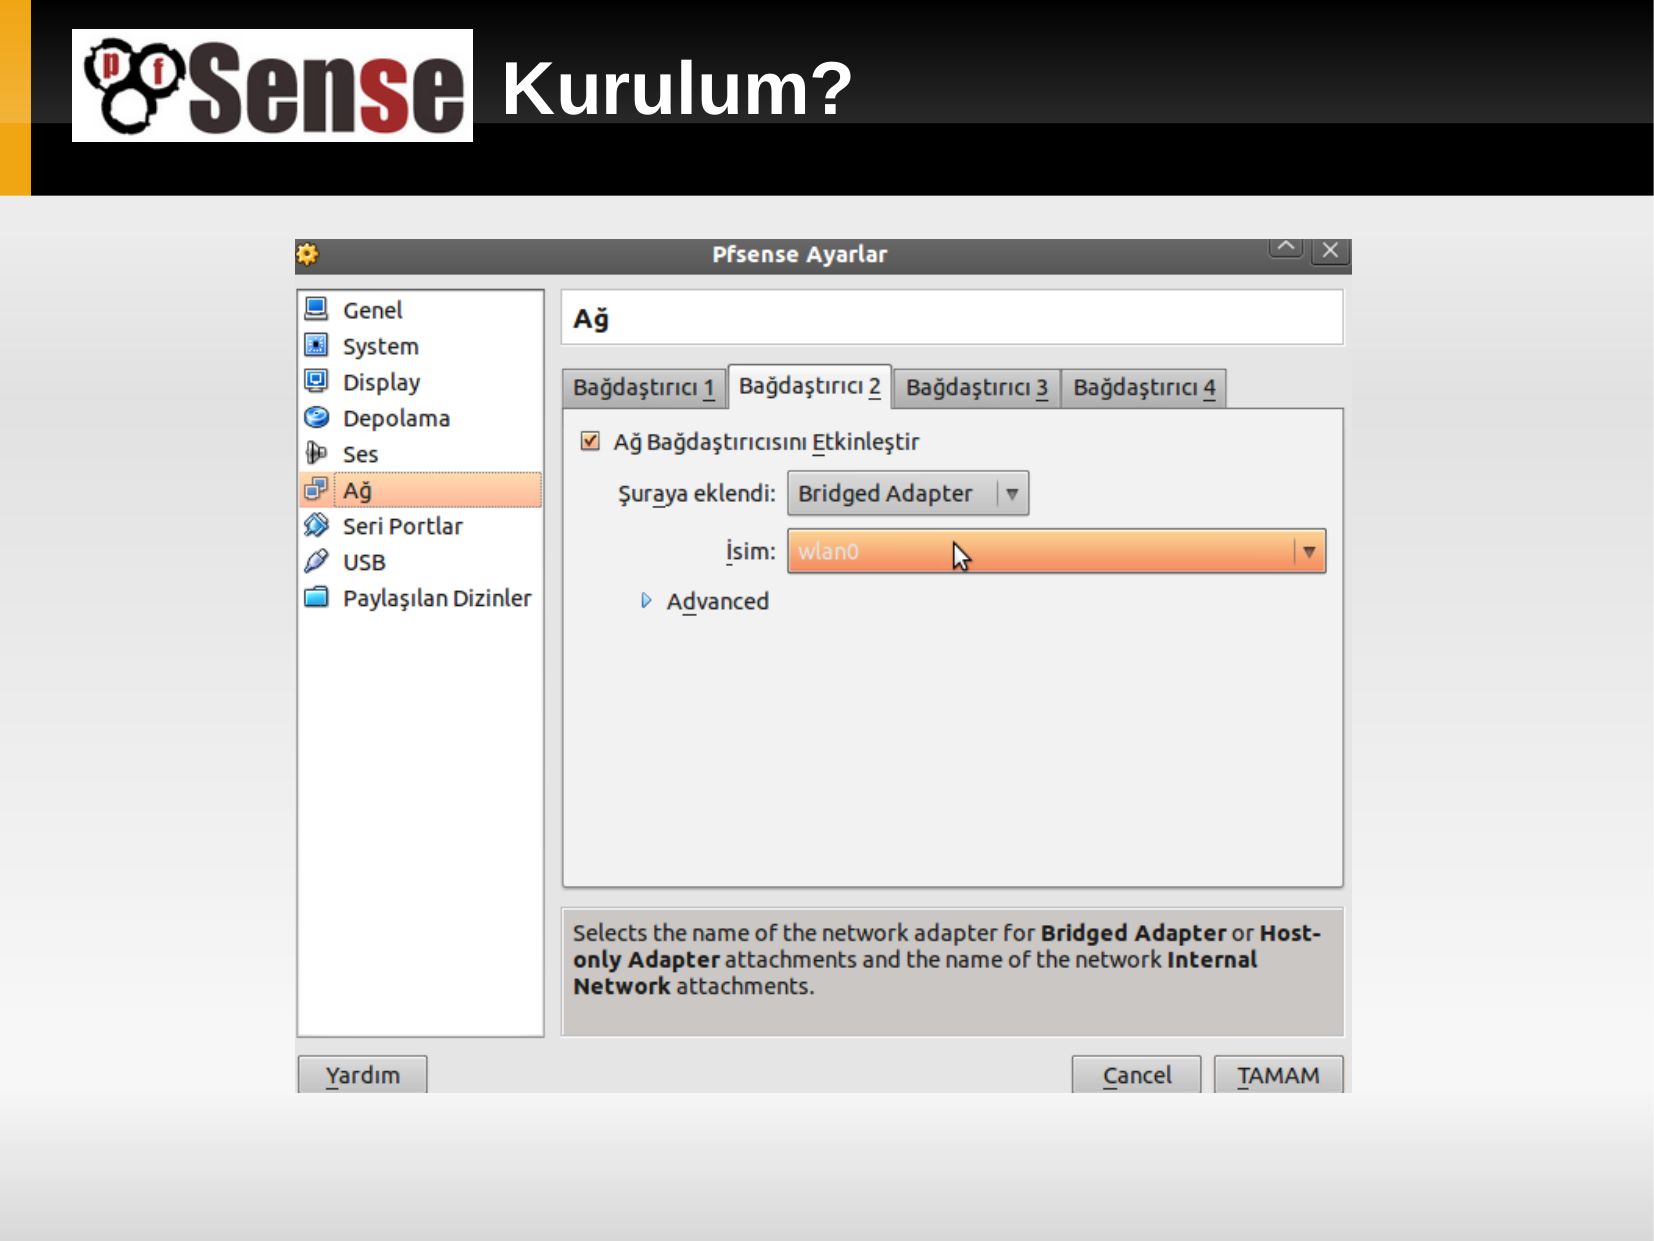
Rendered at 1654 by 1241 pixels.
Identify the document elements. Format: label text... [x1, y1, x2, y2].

picture [0, 0, 1654, 1241]
title Kurulum? [501, 0, 1625, 178]
